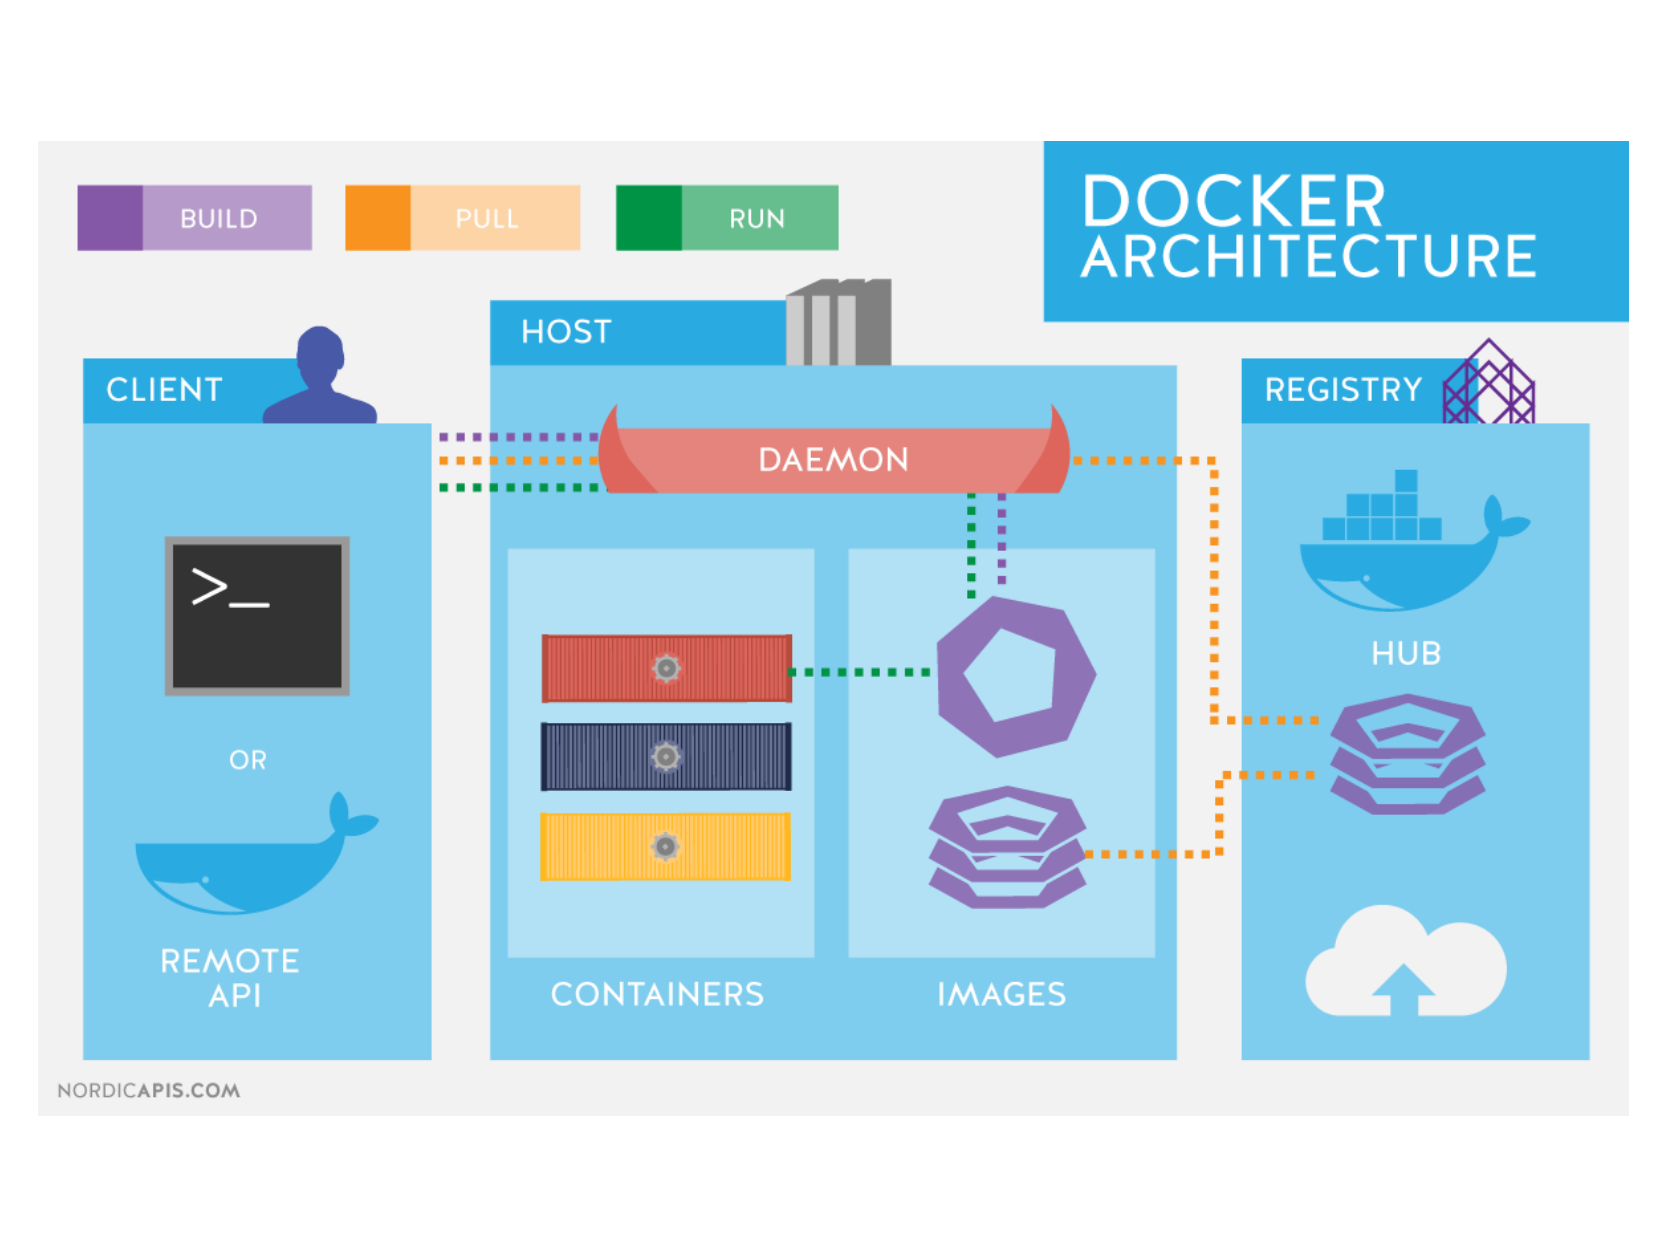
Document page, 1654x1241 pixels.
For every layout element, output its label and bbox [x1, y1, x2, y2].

picture [38, 141, 1629, 1116]
